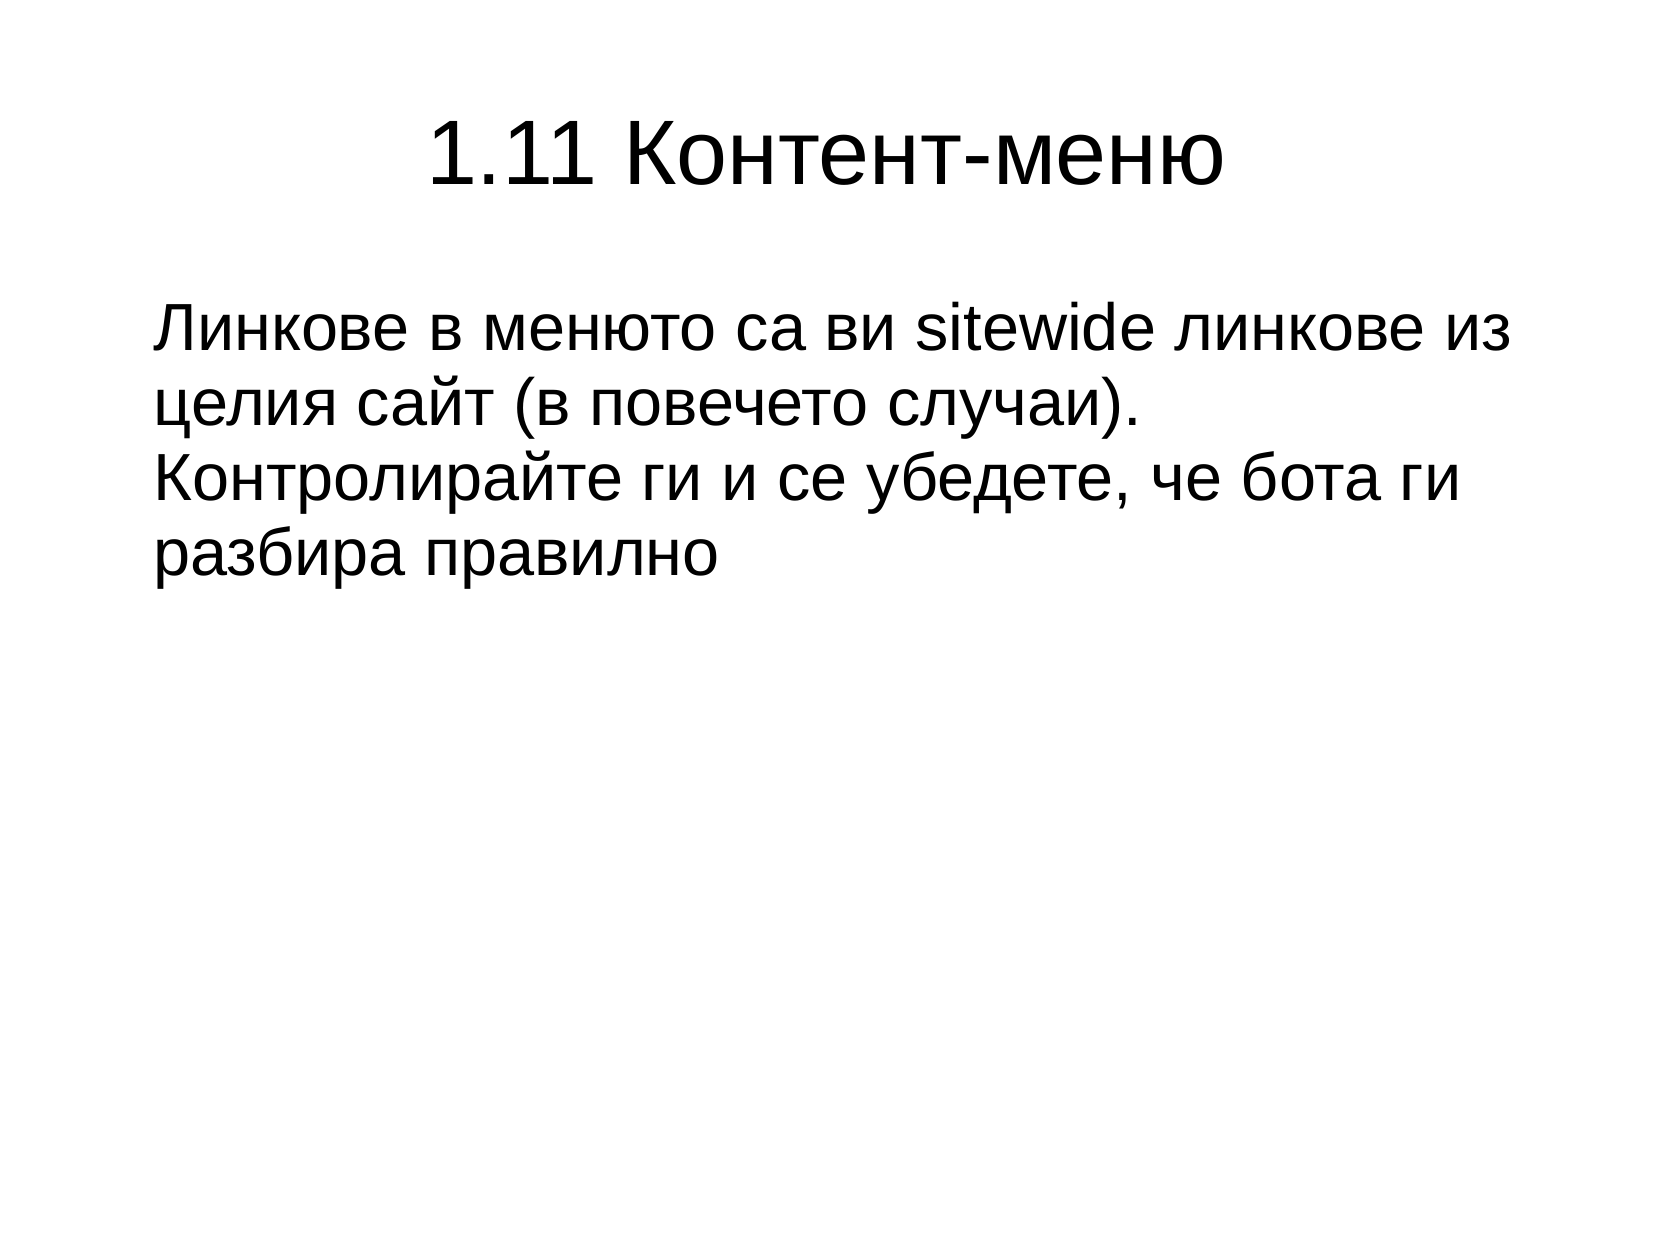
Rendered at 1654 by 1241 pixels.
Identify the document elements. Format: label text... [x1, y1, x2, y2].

title 1.11 Контент-меню [82, 49, 1571, 257]
list Линкове в менюто са ви sitewide линкове из целия сайт (в повечето случаи). Контролирайте ги и се убедете, че бота ги разбира правилно [82, 290, 1571, 1109]
